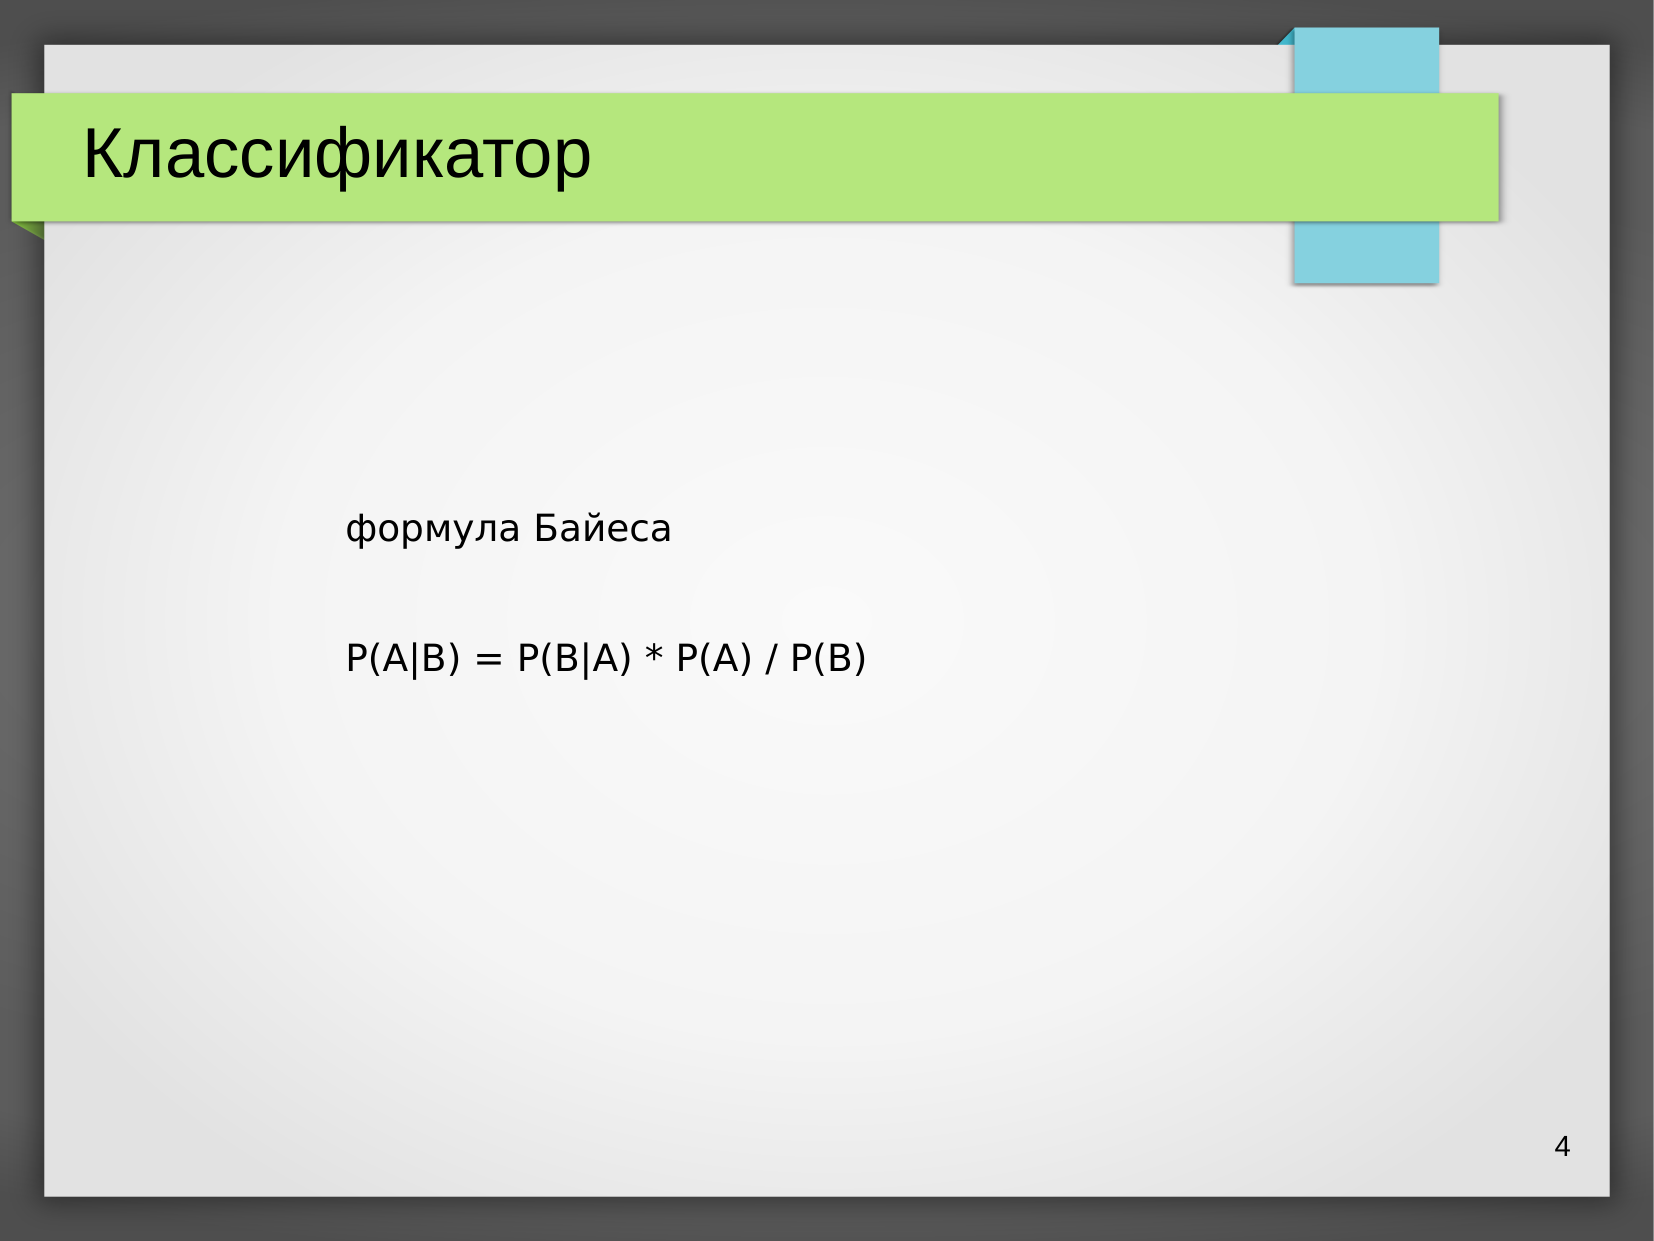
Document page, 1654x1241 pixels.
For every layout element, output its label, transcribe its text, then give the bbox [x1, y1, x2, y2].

picture [0, 0, 1654, 1241]
text_box формула Байеса P(A|B) = P(B|A) * P(A) / P(B) [330, 455, 1394, 863]
title Классификатор [82, 49, 1571, 257]
